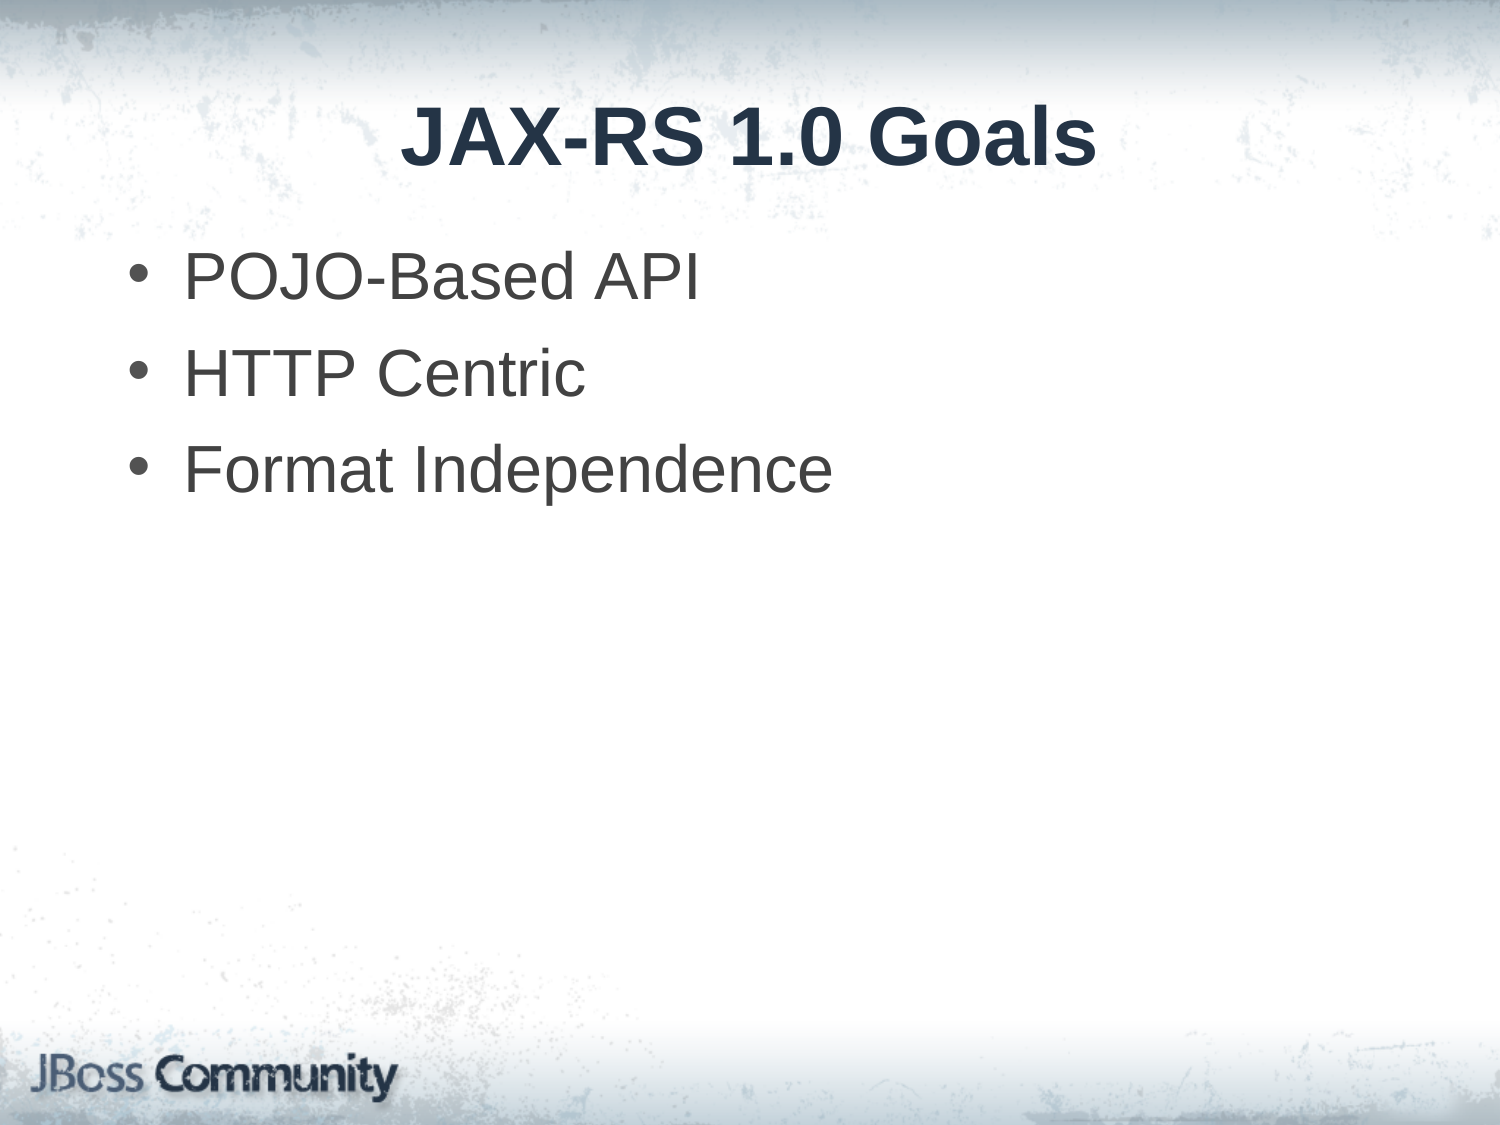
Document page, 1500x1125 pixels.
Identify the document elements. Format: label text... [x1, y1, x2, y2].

list POJO-Based API HTTP Centric Format Independence [112, 225, 1388, 993]
picture [0, 0, 1500, 1125]
title JAX-RS 1.0 Goals [112, 38, 1388, 225]
